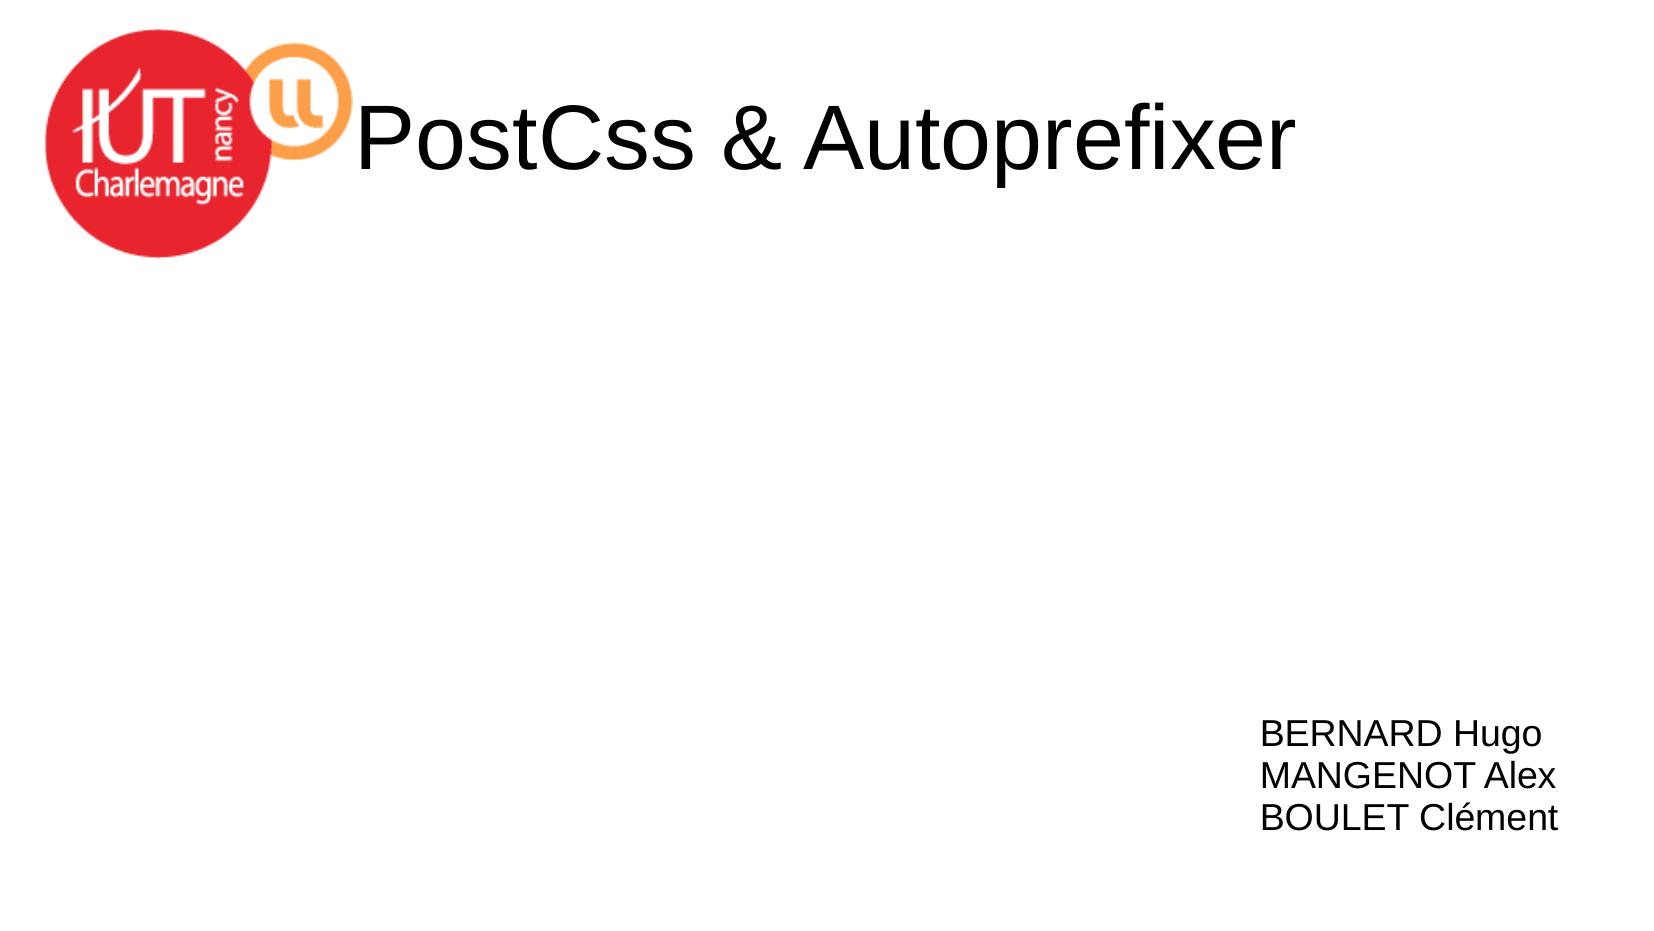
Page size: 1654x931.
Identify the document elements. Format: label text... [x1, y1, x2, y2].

title PostCss & Autoprefixer [353, 60, 1571, 216]
text_box BERNARD Hugo MANGENOT Alex BOULET Clément [1245, 705, 1574, 846]
picture [45, 29, 353, 259]
